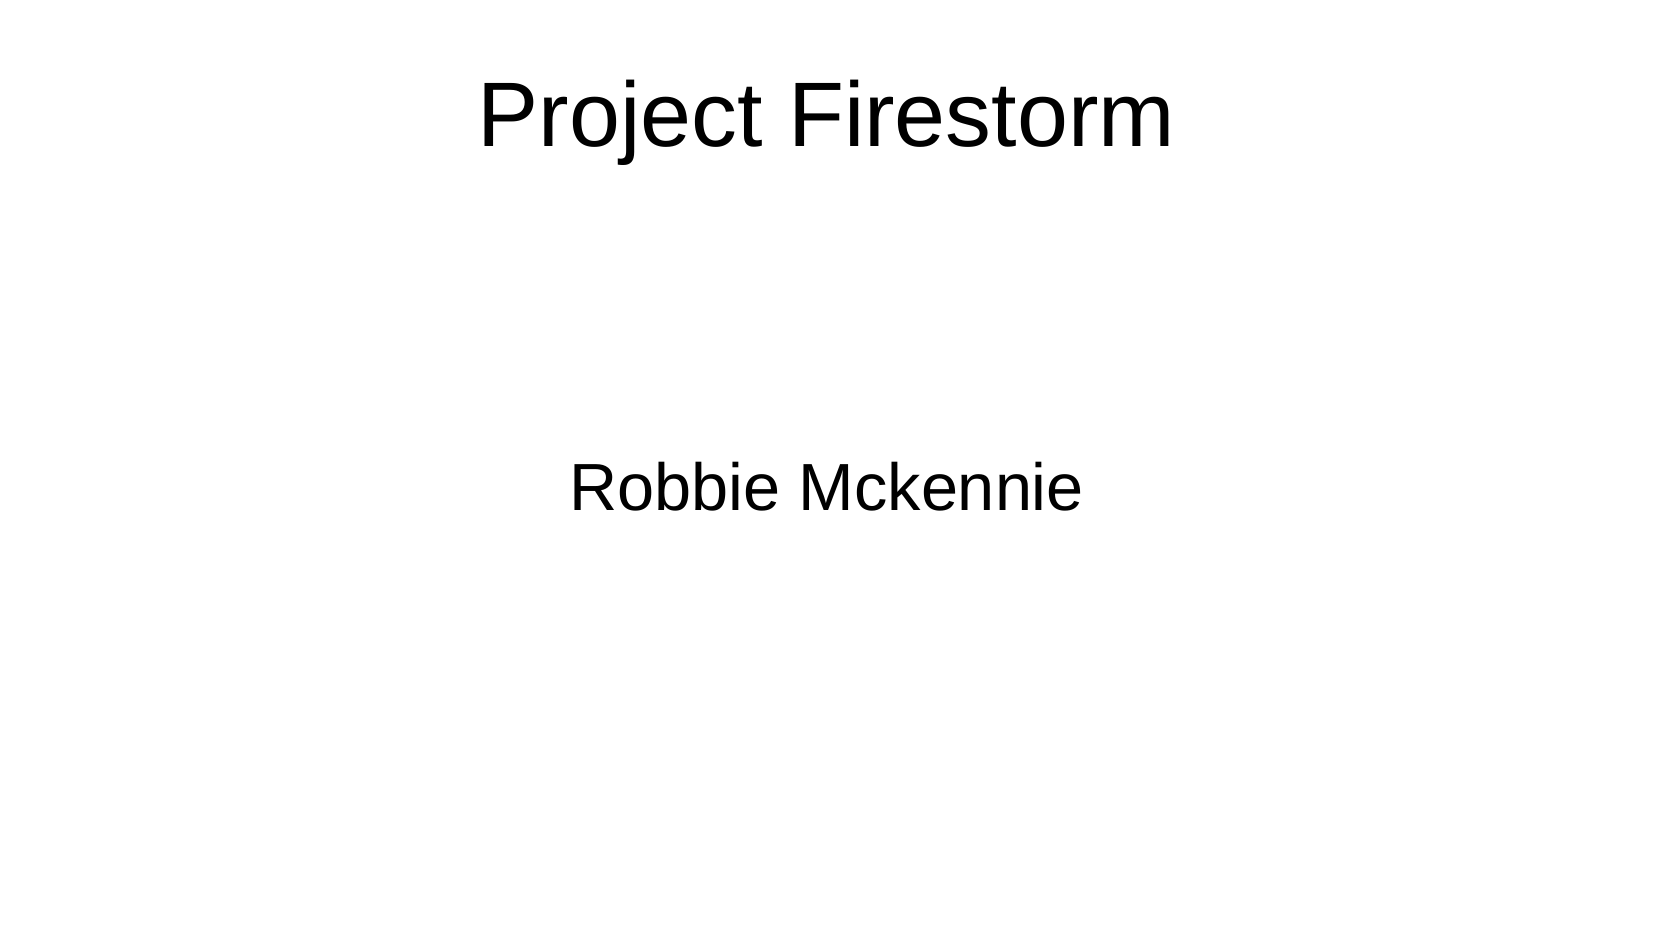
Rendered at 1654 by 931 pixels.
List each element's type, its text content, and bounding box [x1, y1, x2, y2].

title Project Firestorm [82, 37, 1571, 193]
subtitle Robbie Mckennie [82, 217, 1571, 758]
